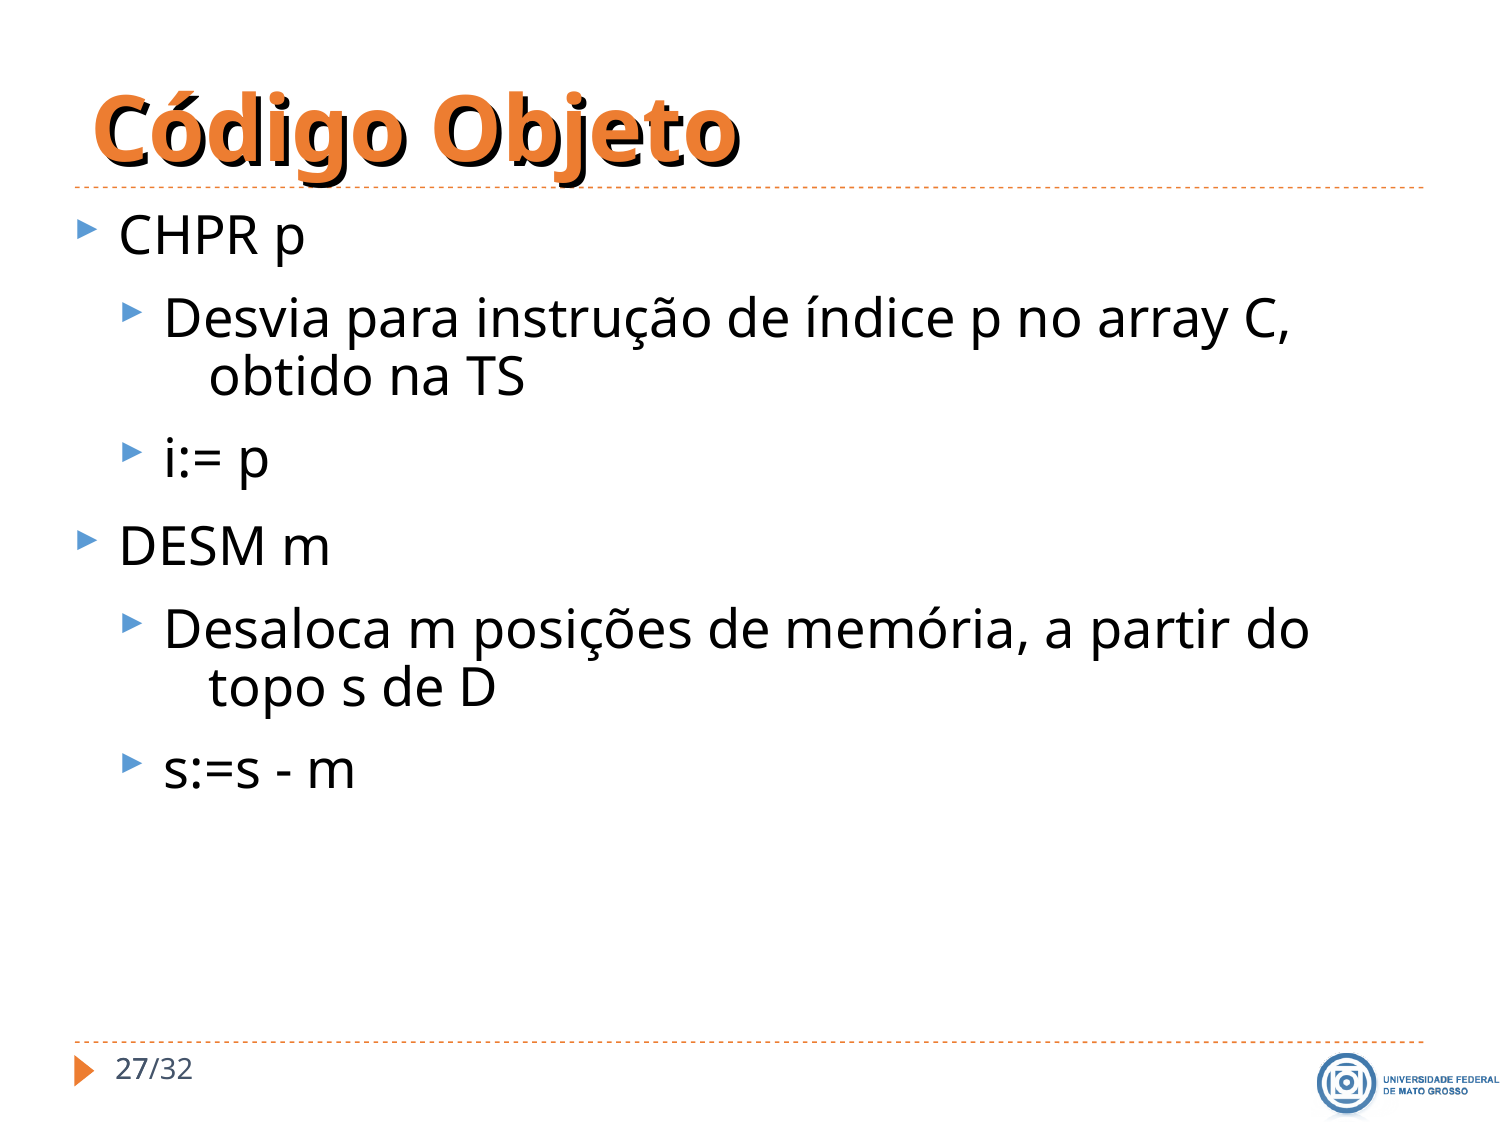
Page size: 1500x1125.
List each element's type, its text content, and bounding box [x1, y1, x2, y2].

list CHPR p Desvia para instrução de índice p no array C, obtido na TS i:= p DESM m Desaloca m posições de memória, a partir do topo s de D s:=s - m [59, 200, 1410, 1011]
picture [1311, 1048, 1500, 1122]
title Código Objeto [75, 24, 1426, 188]
text_box <número> [100, 1042, 426, 1103]
